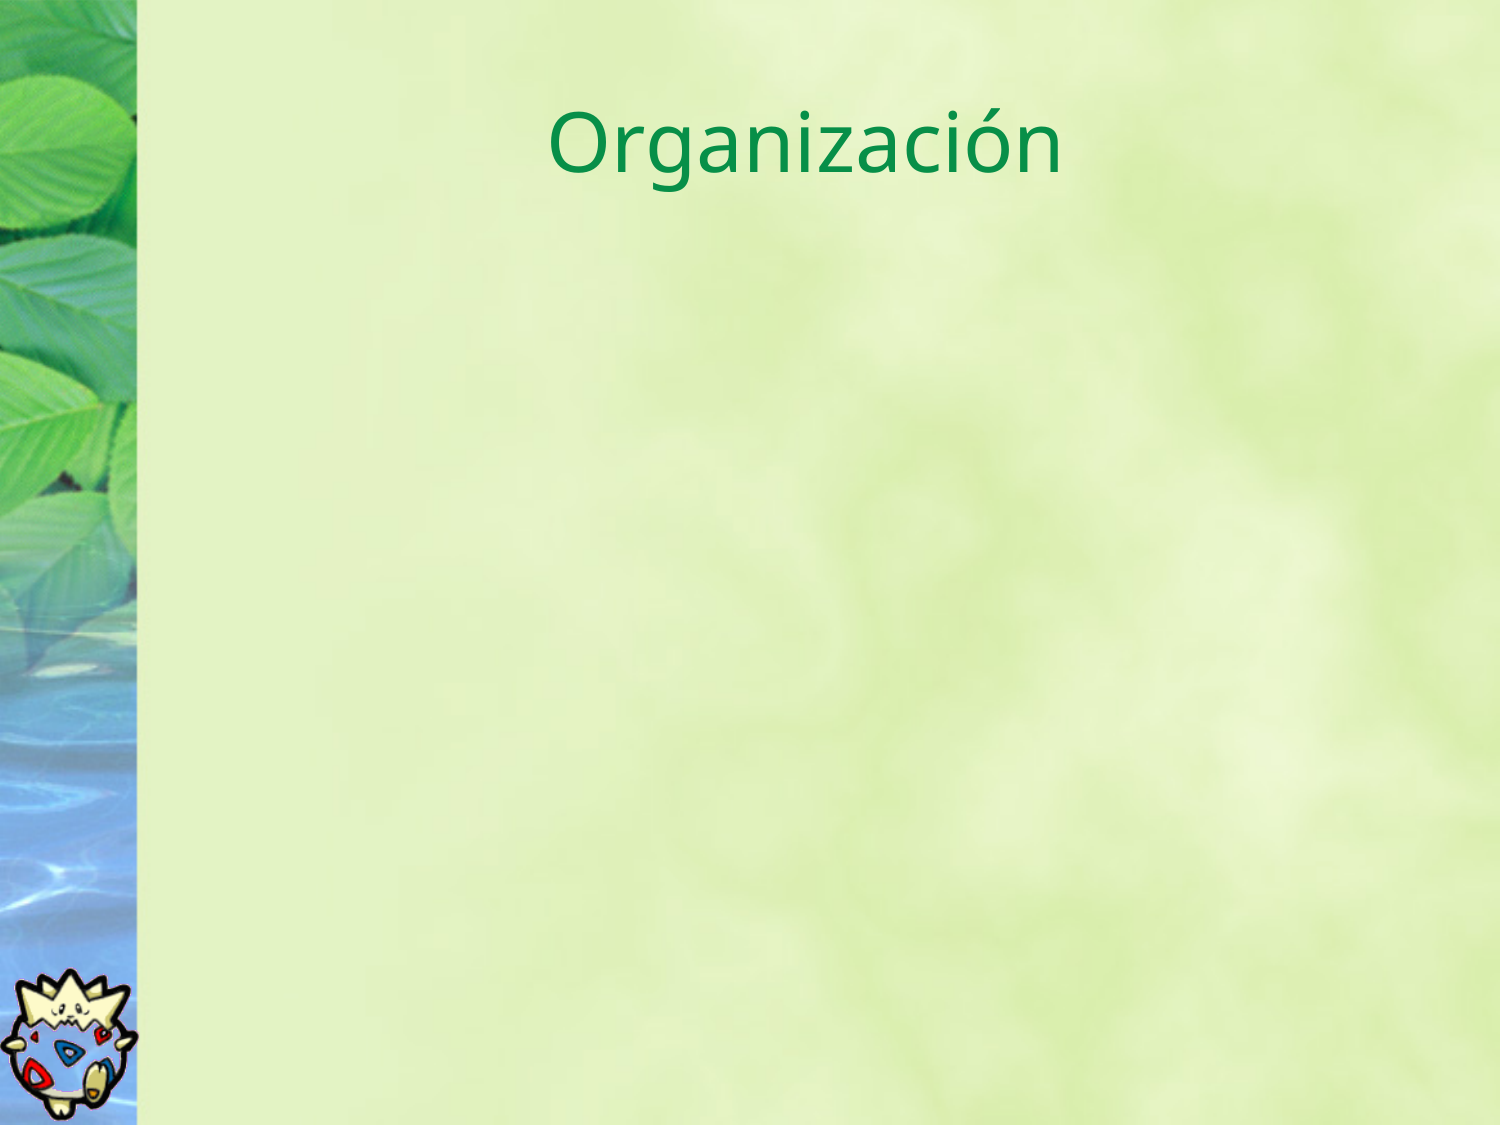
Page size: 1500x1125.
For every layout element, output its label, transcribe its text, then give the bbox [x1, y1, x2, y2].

picture [0, 0, 1500, 1125]
title Organización [187, 45, 1425, 233]
